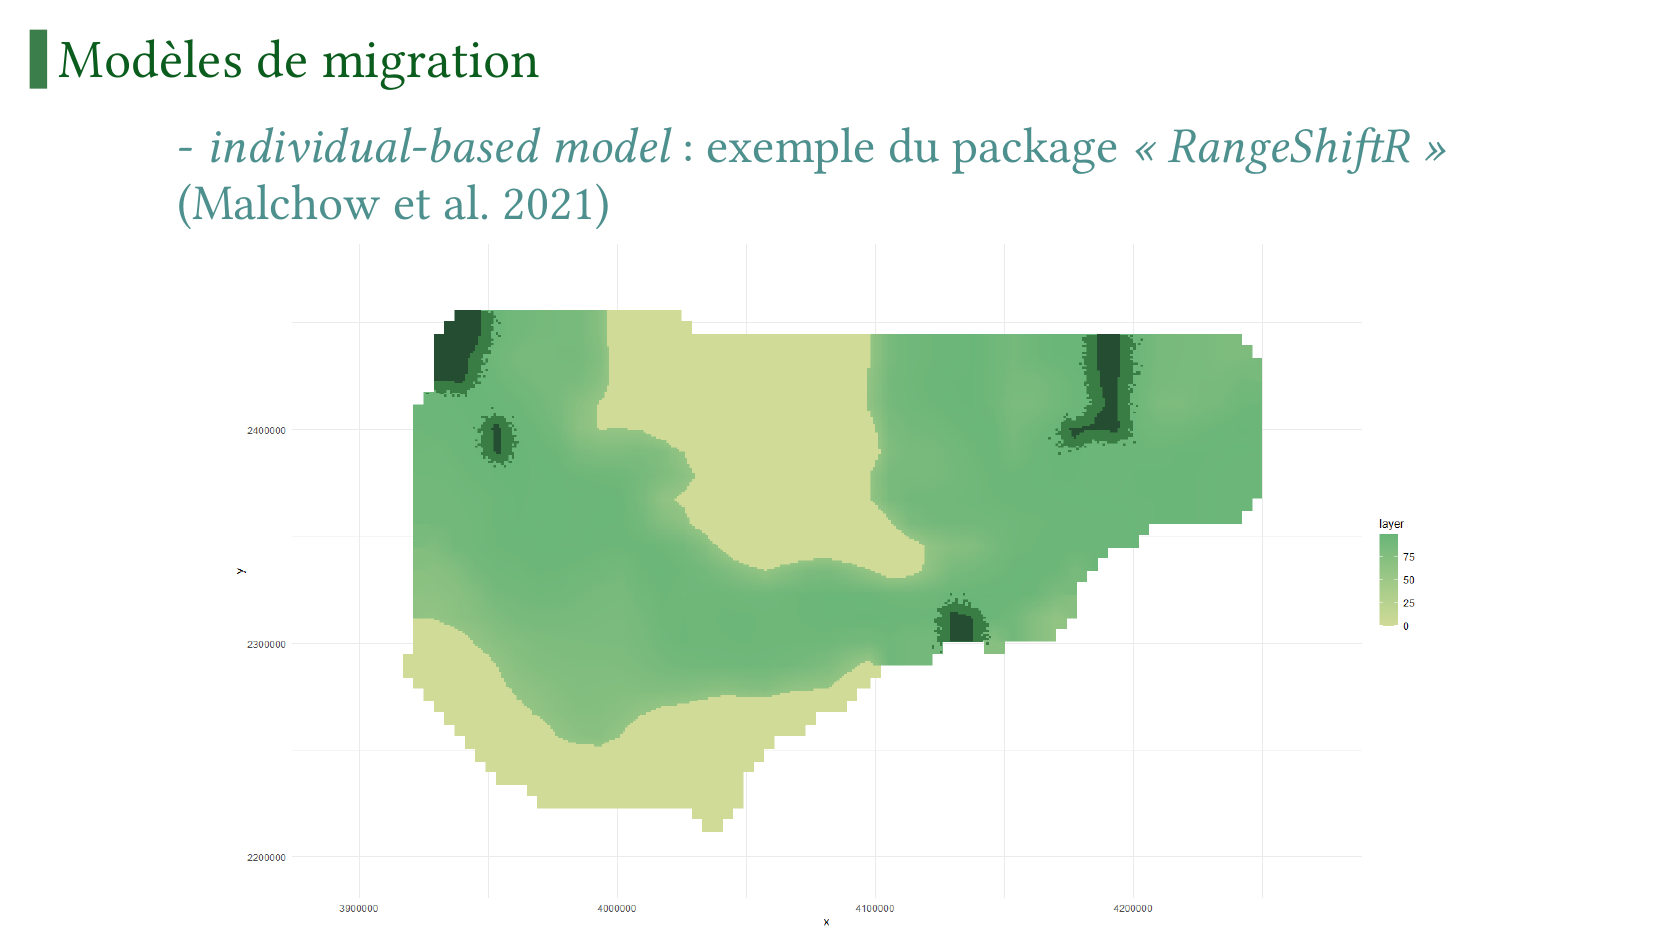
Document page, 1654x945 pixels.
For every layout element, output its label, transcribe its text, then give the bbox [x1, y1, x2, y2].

picture [227, 238, 1426, 933]
text_box - individual-based model : exemple du package « RangeShiftR » (Malchow et al. 2021) [177, 118, 1571, 461]
subtitle Modèles de migration [59, 29, 1571, 119]
text_box [29, 29, 48, 89]
